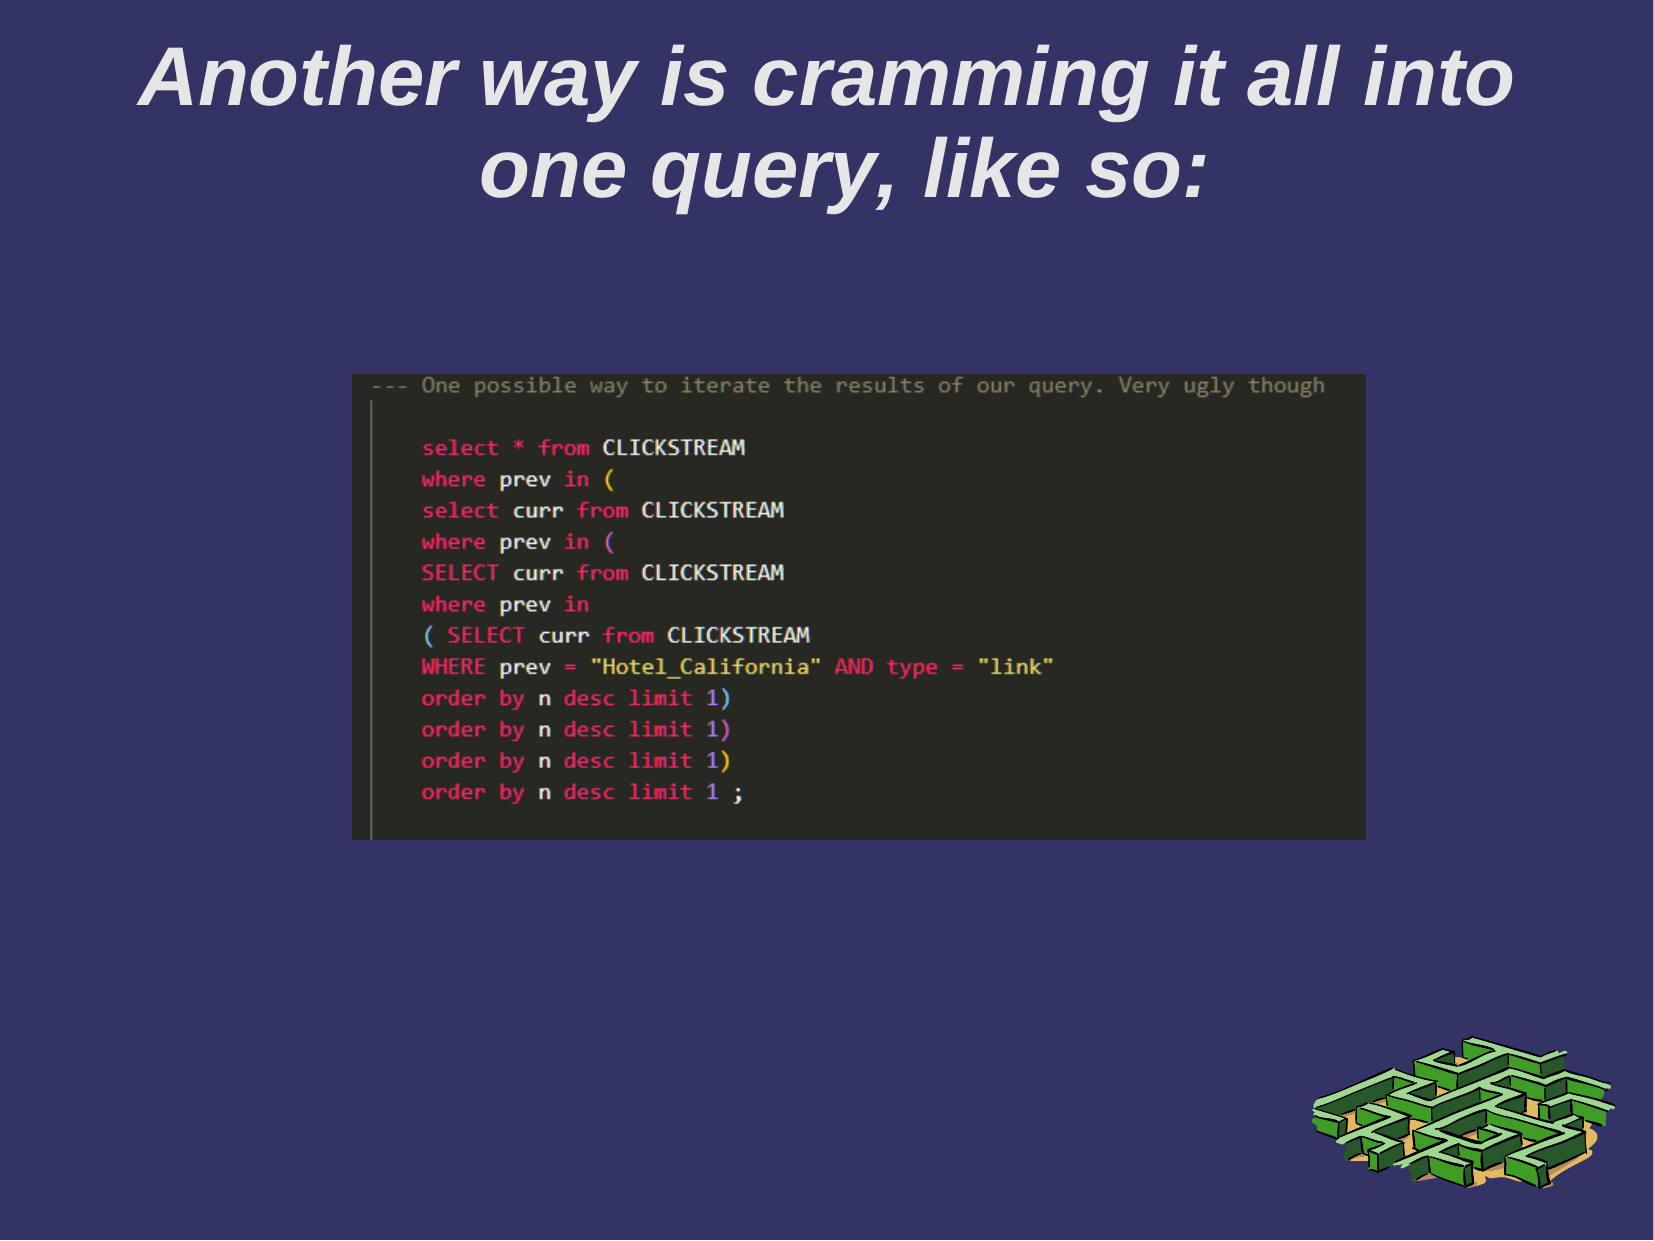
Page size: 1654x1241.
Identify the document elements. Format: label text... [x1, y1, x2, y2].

picture [352, 374, 1366, 841]
list [178, 364, 1570, 1147]
title Another way is cramming it all into one query, like so: [121, 19, 1534, 227]
